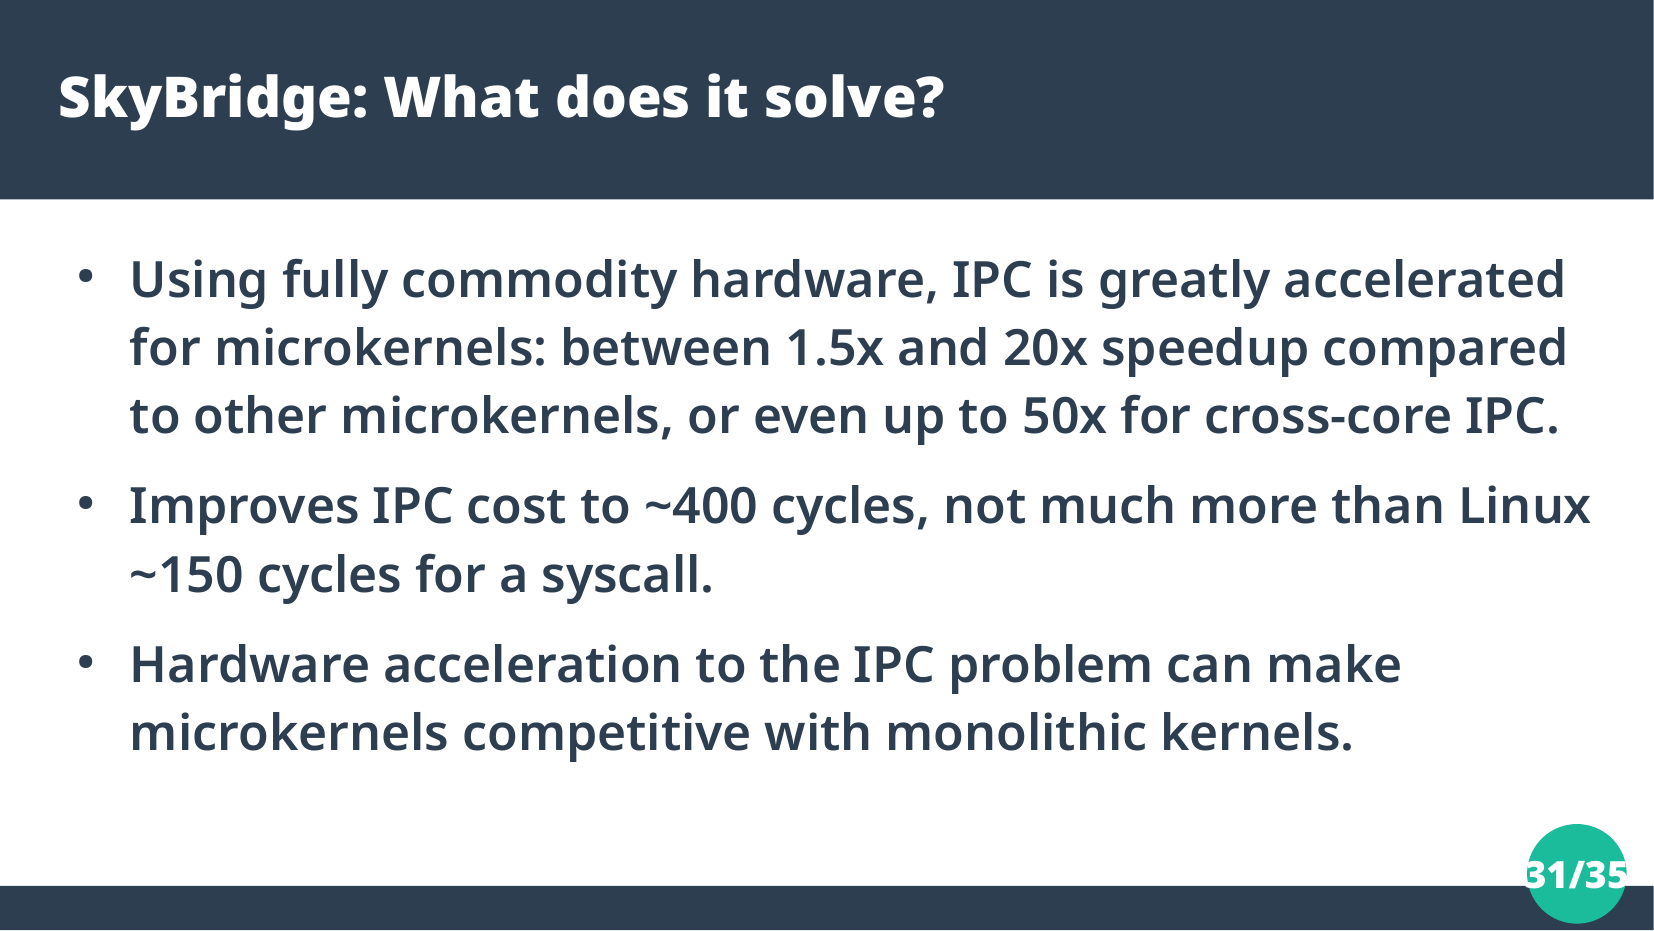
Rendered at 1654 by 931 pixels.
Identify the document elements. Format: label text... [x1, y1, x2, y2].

list Using fully commodity hardware, IPC is greatly accelerated for microkernels: between 1.5x and 20x speedup compared to other microkernels, or even up to 50x for cross-core IPC. Improves IPC cost to ~400 cycles, not much more than Linux ~150 cycles for a syscall. Hardware acceleration to the IPC problem can make microkernels competitive with monolithic kernels. [59, 243, 1595, 864]
title SkyBridge: What does it solve? [59, 37, 1595, 155]
